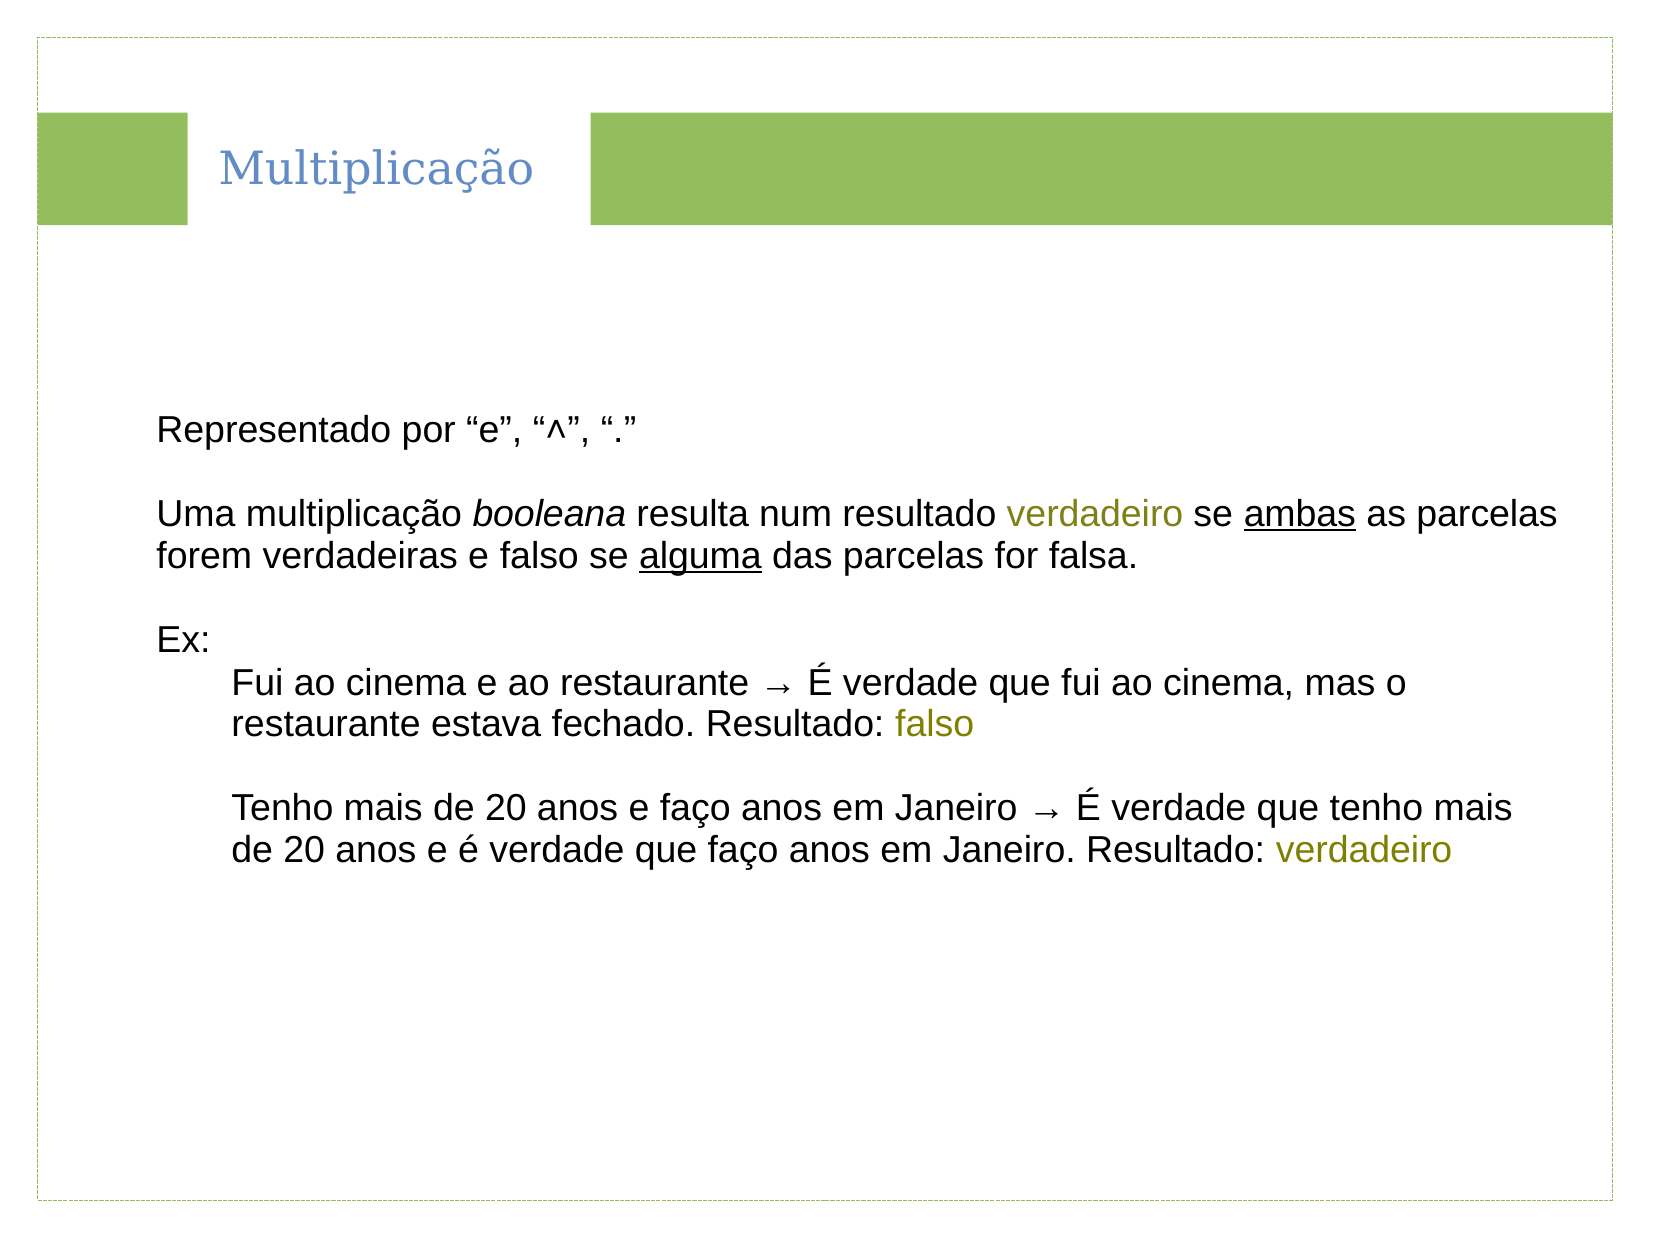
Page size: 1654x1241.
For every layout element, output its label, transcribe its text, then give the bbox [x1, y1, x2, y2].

text_box Representado por “e”, “˄”, “.” Uma multiplicação booleana resulta num resultado verdadeiro se ambas as parcelas forem verdadeiras e falso se alguma das parcelas for falsa. Ex: Fui ao cinema e ao restaurante → É verdade que fui ao cinema, mas o restaurante estava fechado. Resultado: falso Tenho mais de 20 anos e faço anos em Janeiro → É verdade que tenho mais de 20 anos e é verdade que faço anos em Janeiro. Resultado: verdadeiro [141, 401, 1587, 879]
text_box [37, 112, 188, 226]
text_box Multiplicação [203, 134, 550, 203]
text_box [590, 112, 1613, 226]
